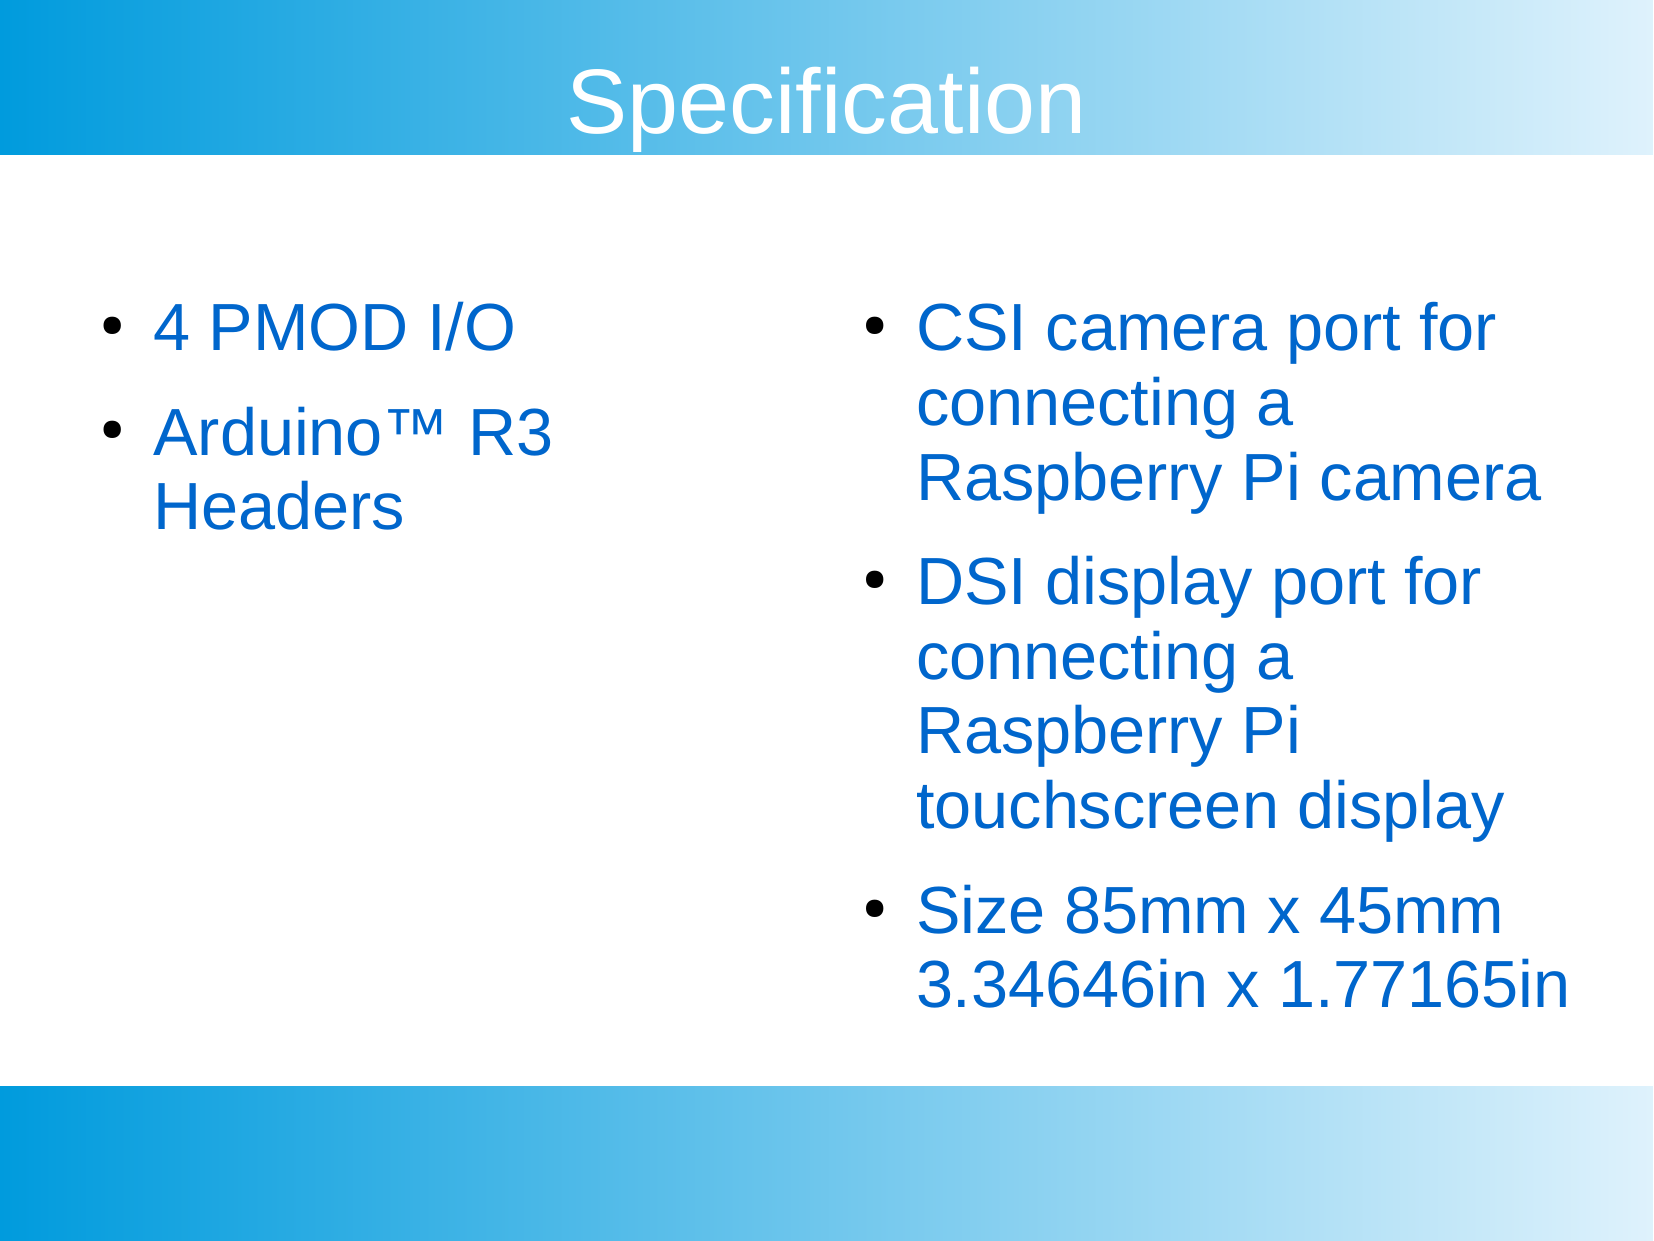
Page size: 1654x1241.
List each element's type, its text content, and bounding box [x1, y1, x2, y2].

list CSI camera port for connecting a Raspberry Pi camera DSI display port for connecting a Raspberry Pi touchscreen display Size 85mm x 45mm 3.34646in x 1.77165in [845, 290, 1572, 1010]
title Specification [82, 49, 1571, 155]
list 4 PMOD I/O Arduino™ R3 Headers [82, 290, 809, 1010]
